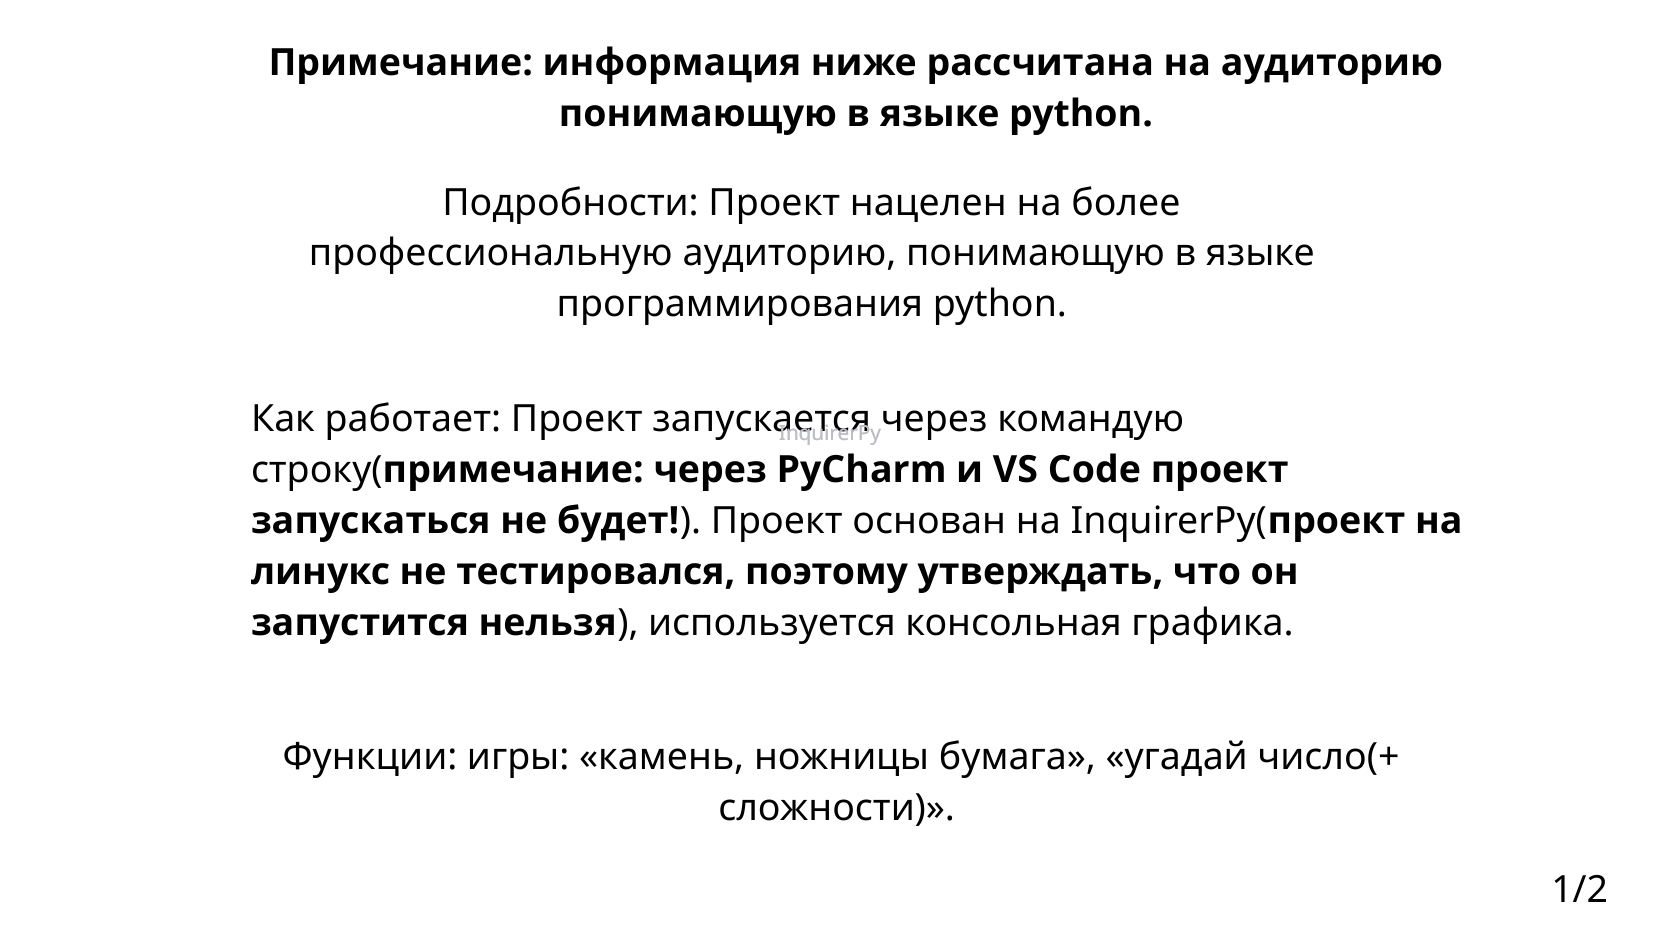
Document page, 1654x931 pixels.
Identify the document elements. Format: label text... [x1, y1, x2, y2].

text_box Функции: игры: «камень, ножницы бумага», «угадай число(+ сложности)». [206, 722, 1477, 931]
text_box Подробности: Проект нацелен на более профессиональную аудиторию, понимающую в языке программирования python. [265, 167, 1359, 340]
text_box Как работает: Проект запускается через командую строку(примечание: через PyCharm и VS Code проект запускаться не будет!). Проект основан на InquirerPy(проект на линукс не тестировался, поэтому утверждать, что он запустится нельзя), используется консольная графика. [236, 383, 1536, 661]
text_box Примечание: информация ниже рассчитана на аудиторию понимающую в языке python. [177, 28, 1536, 148]
text_box InquirerPy [764, 410, 919, 449]
text_box 1/2 [944, 855, 1654, 931]
